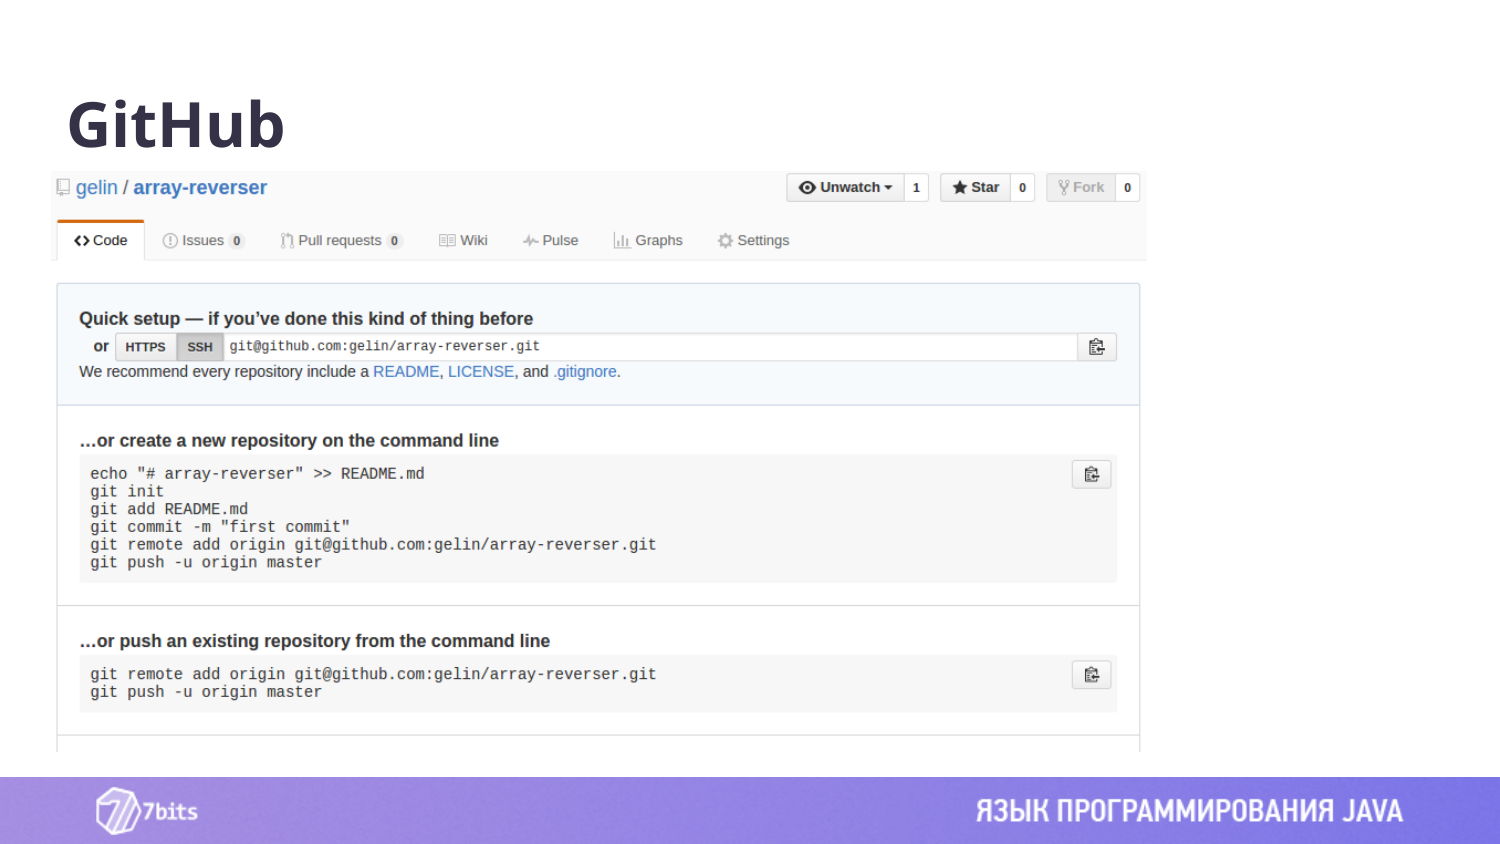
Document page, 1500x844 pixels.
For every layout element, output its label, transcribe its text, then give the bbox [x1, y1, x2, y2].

picture [51, 171, 1147, 752]
picture [0, 777, 1500, 844]
title GitHub [51, 69, 1449, 164]
